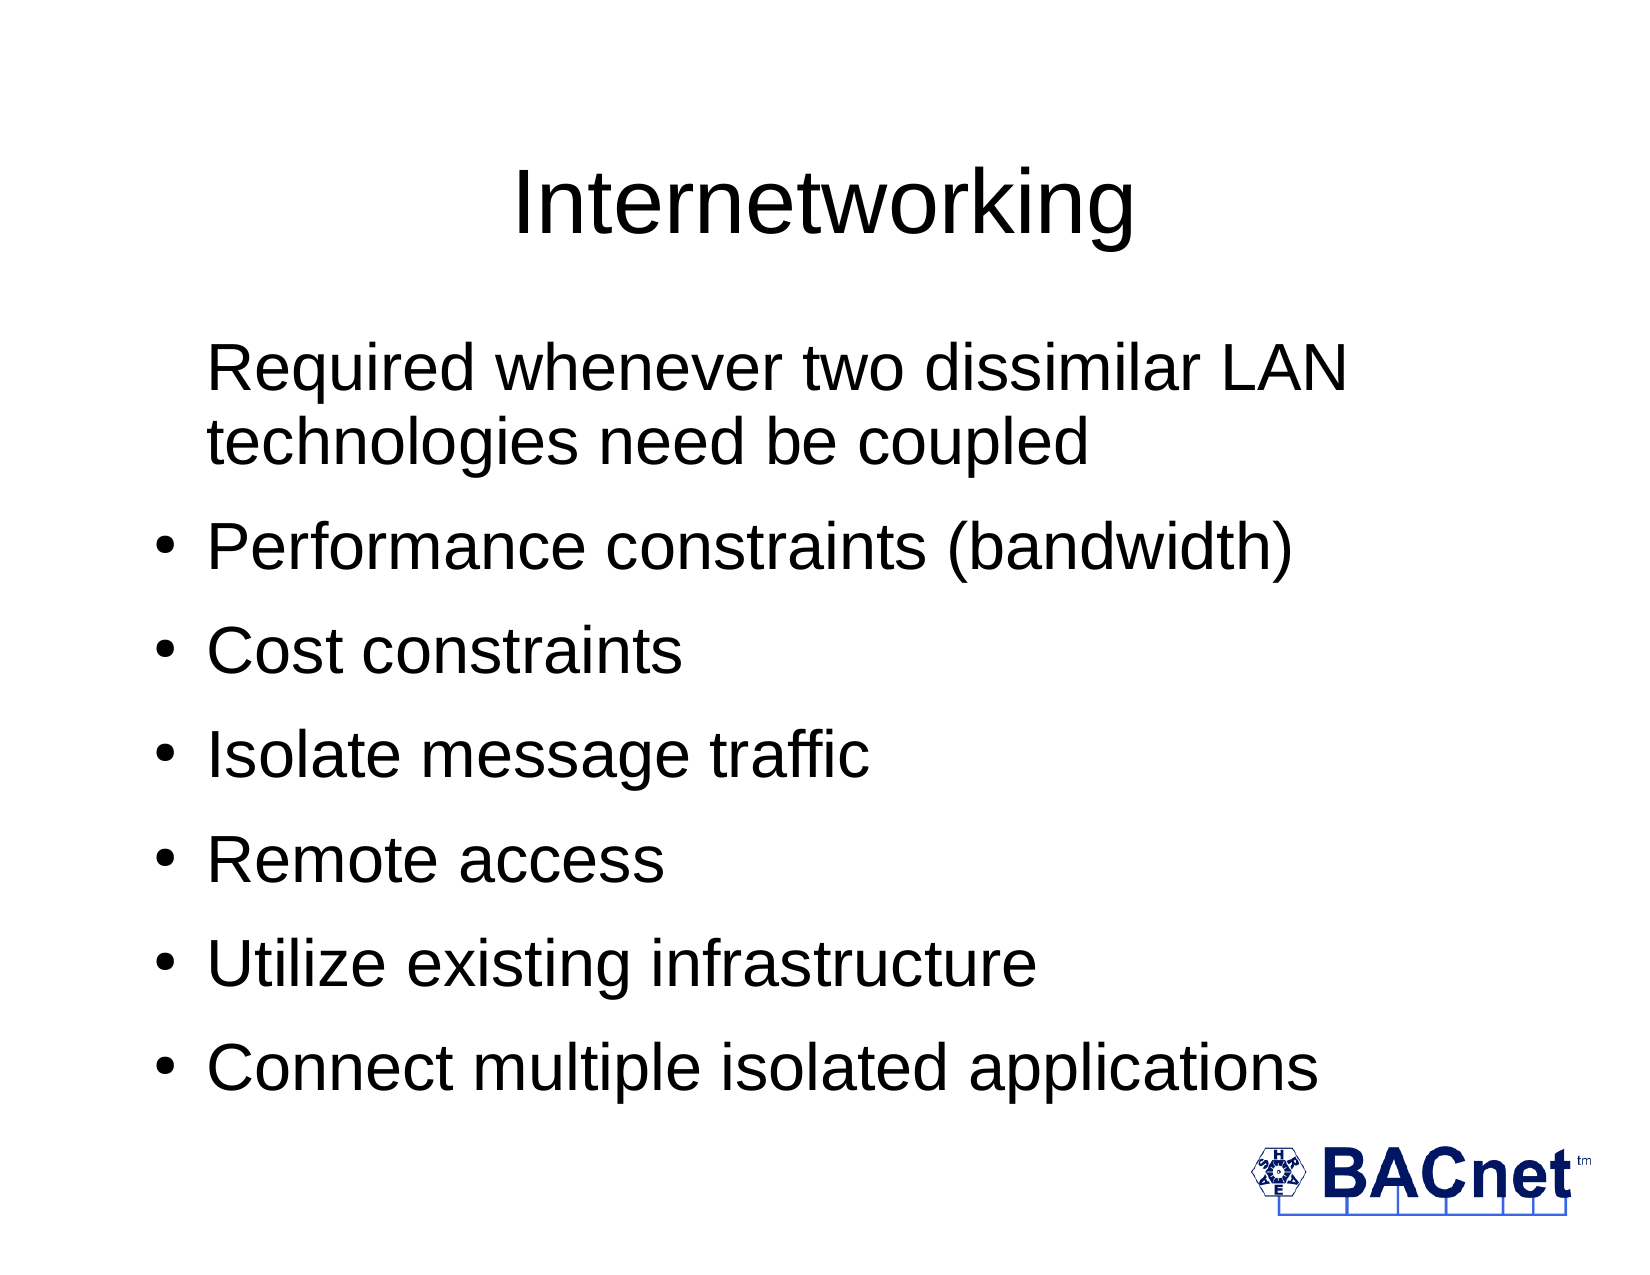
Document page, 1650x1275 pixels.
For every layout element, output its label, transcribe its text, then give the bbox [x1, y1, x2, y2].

title Internetworking [135, 112, 1515, 291]
picture [1251, 1146, 1591, 1216]
list Required whenever two dissimilar LAN technologies need be coupled Performance constraints (bandwidth) Cost constraints Isolate message traffic Remote access Utilize existing infrastructure Connect multiple isolated applications [135, 329, 1515, 1106]
